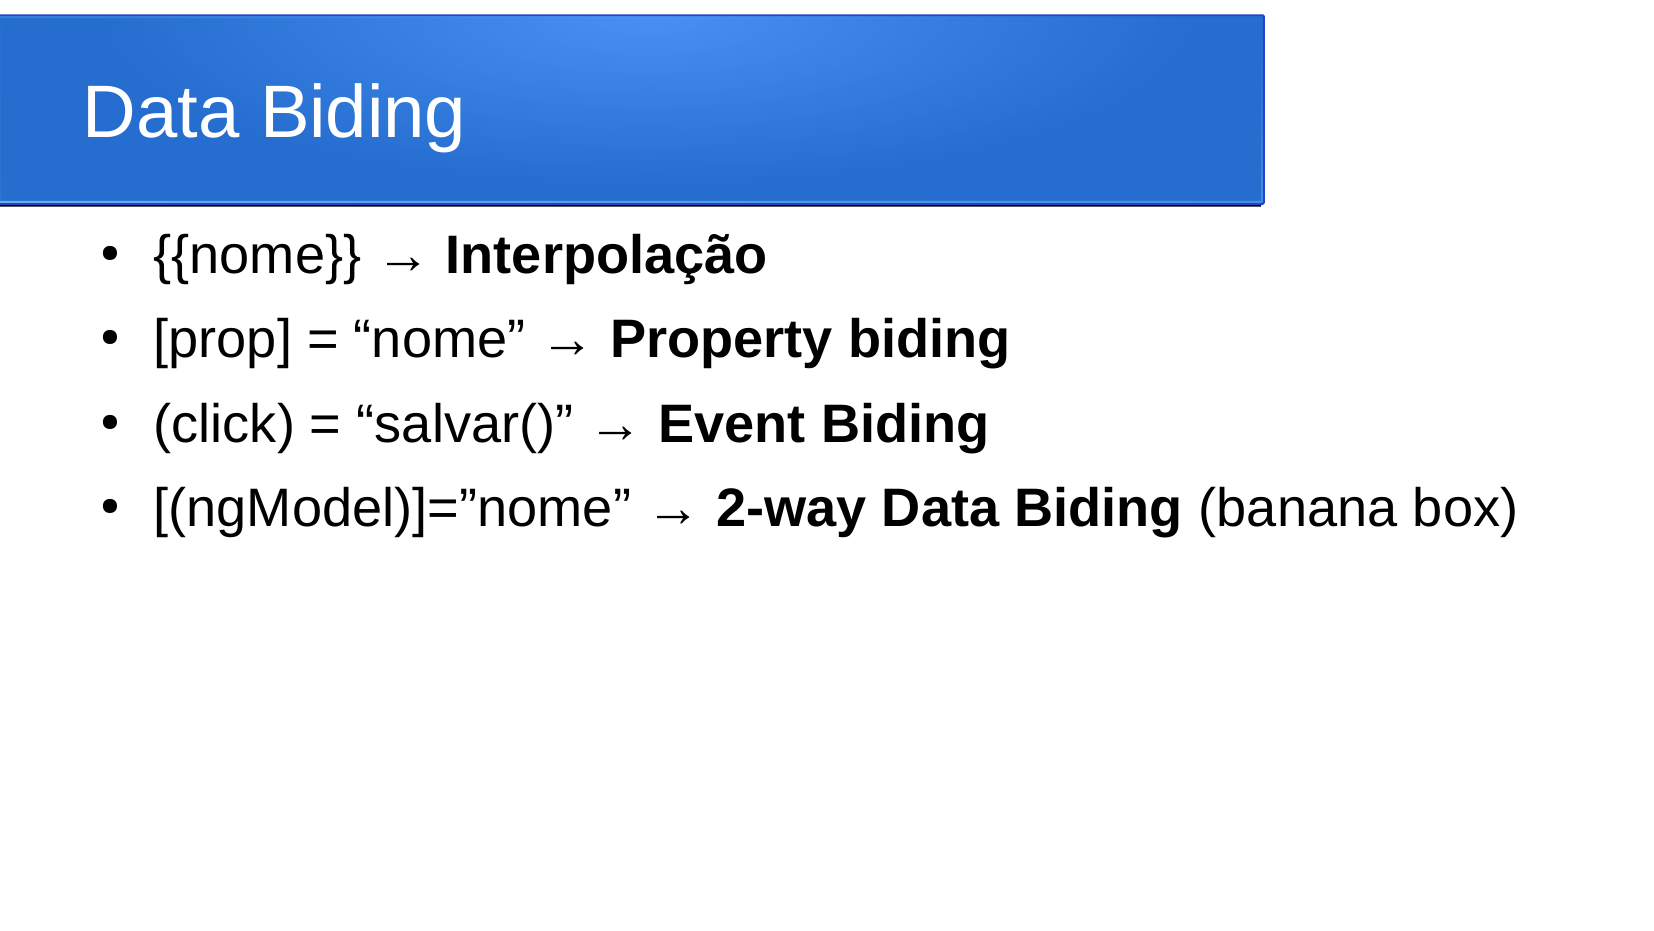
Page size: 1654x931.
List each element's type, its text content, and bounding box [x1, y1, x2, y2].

title Data Biding [82, 35, 1235, 189]
list {{nome}} → Interpolação [prop] = “nome” → Property biding (click) = “salvar()” → Event Biding [(ngModel)]=”nome” → 2-way Data Biding (banana box) [82, 224, 1571, 764]
